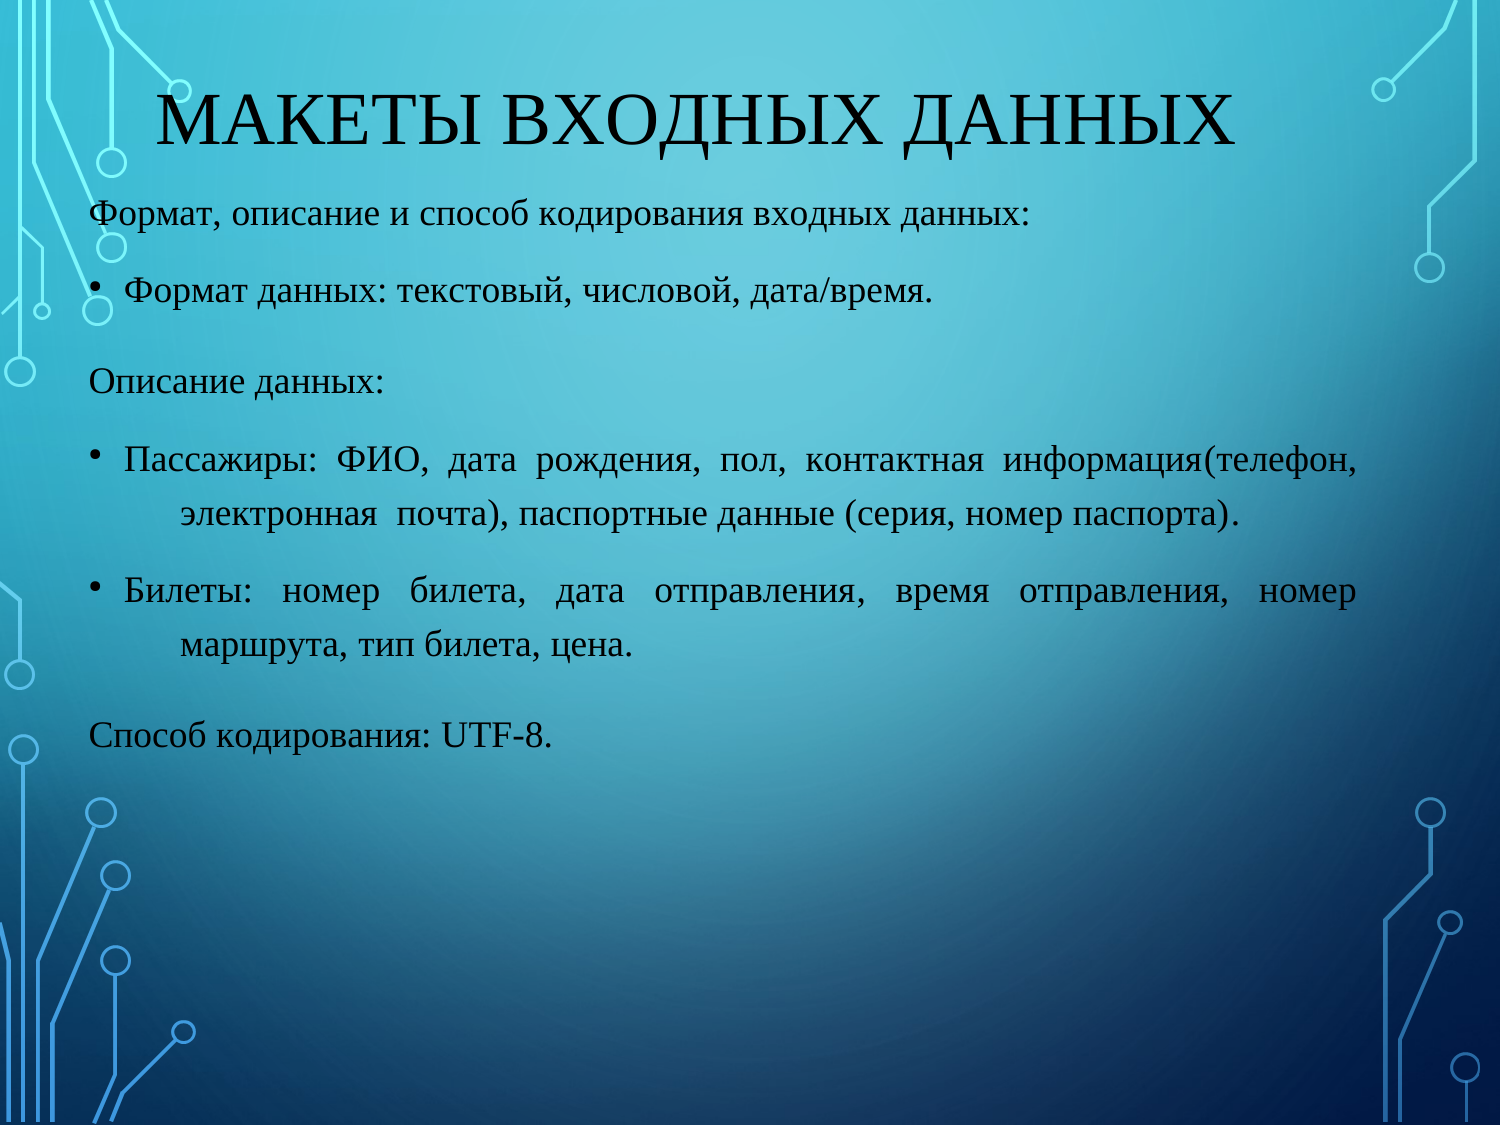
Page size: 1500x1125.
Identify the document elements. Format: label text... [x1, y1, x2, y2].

subtitle Формат, описание и способ кодирования входных данных: Формат данных: текстовый, числовой, дата/время. Описание данных: Пассажиры: ФИО, дата рождения, пол, контактная информация(телефон, электронная почта), паспортные данные (серия, номер паспорта). Билеты: номер билета, дата отправления, время отправления, номер маршрута, тип билета, цена. Способ кодирования: UTF-8. [88, 165, 1358, 1075]
picture [0, 0, 1500, 1125]
title МАКЕТЫ ВХОДНЫХ ДАННЫХ [140, 0, 1358, 165]
